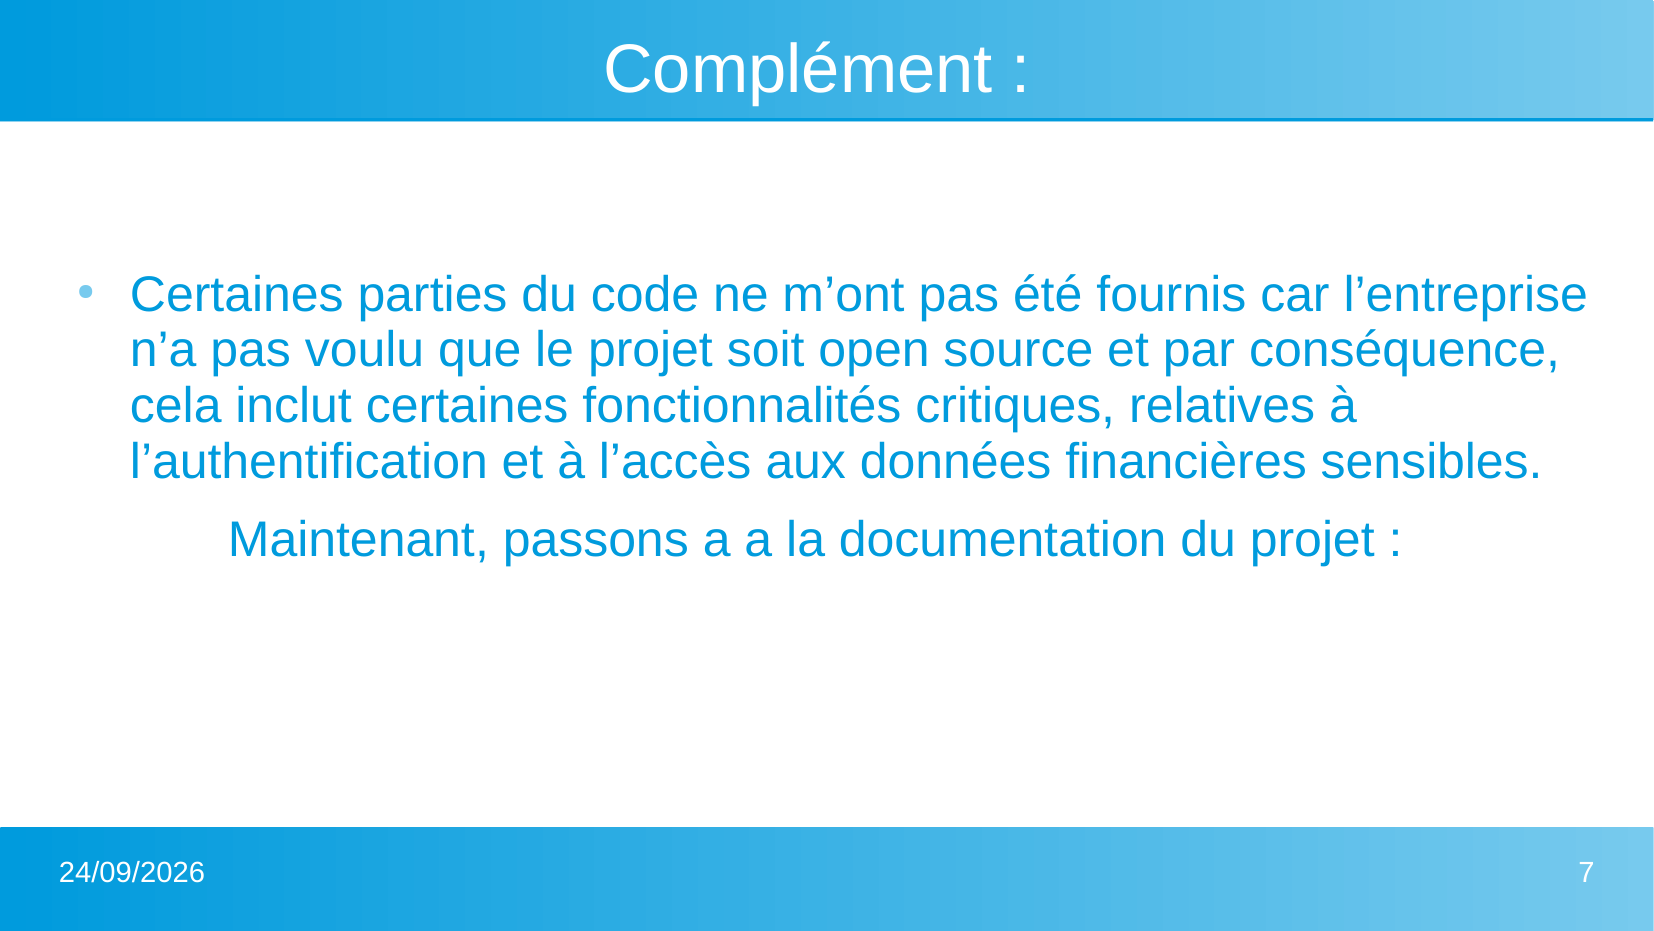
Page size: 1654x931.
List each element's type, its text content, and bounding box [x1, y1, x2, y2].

title Complément : [59, 29, 1595, 108]
list Certaines parties du code ne m’ont pas été fournis car l’entreprise n’a pas voulu que le projet soit open source et par conséquence, cela inclut certaines fonctionnalités critiques, relatives à l’authentification et à l’accès aux données financières sensibles. Maintenant, passons a a la documentation du projet : [59, 265, 1595, 857]
